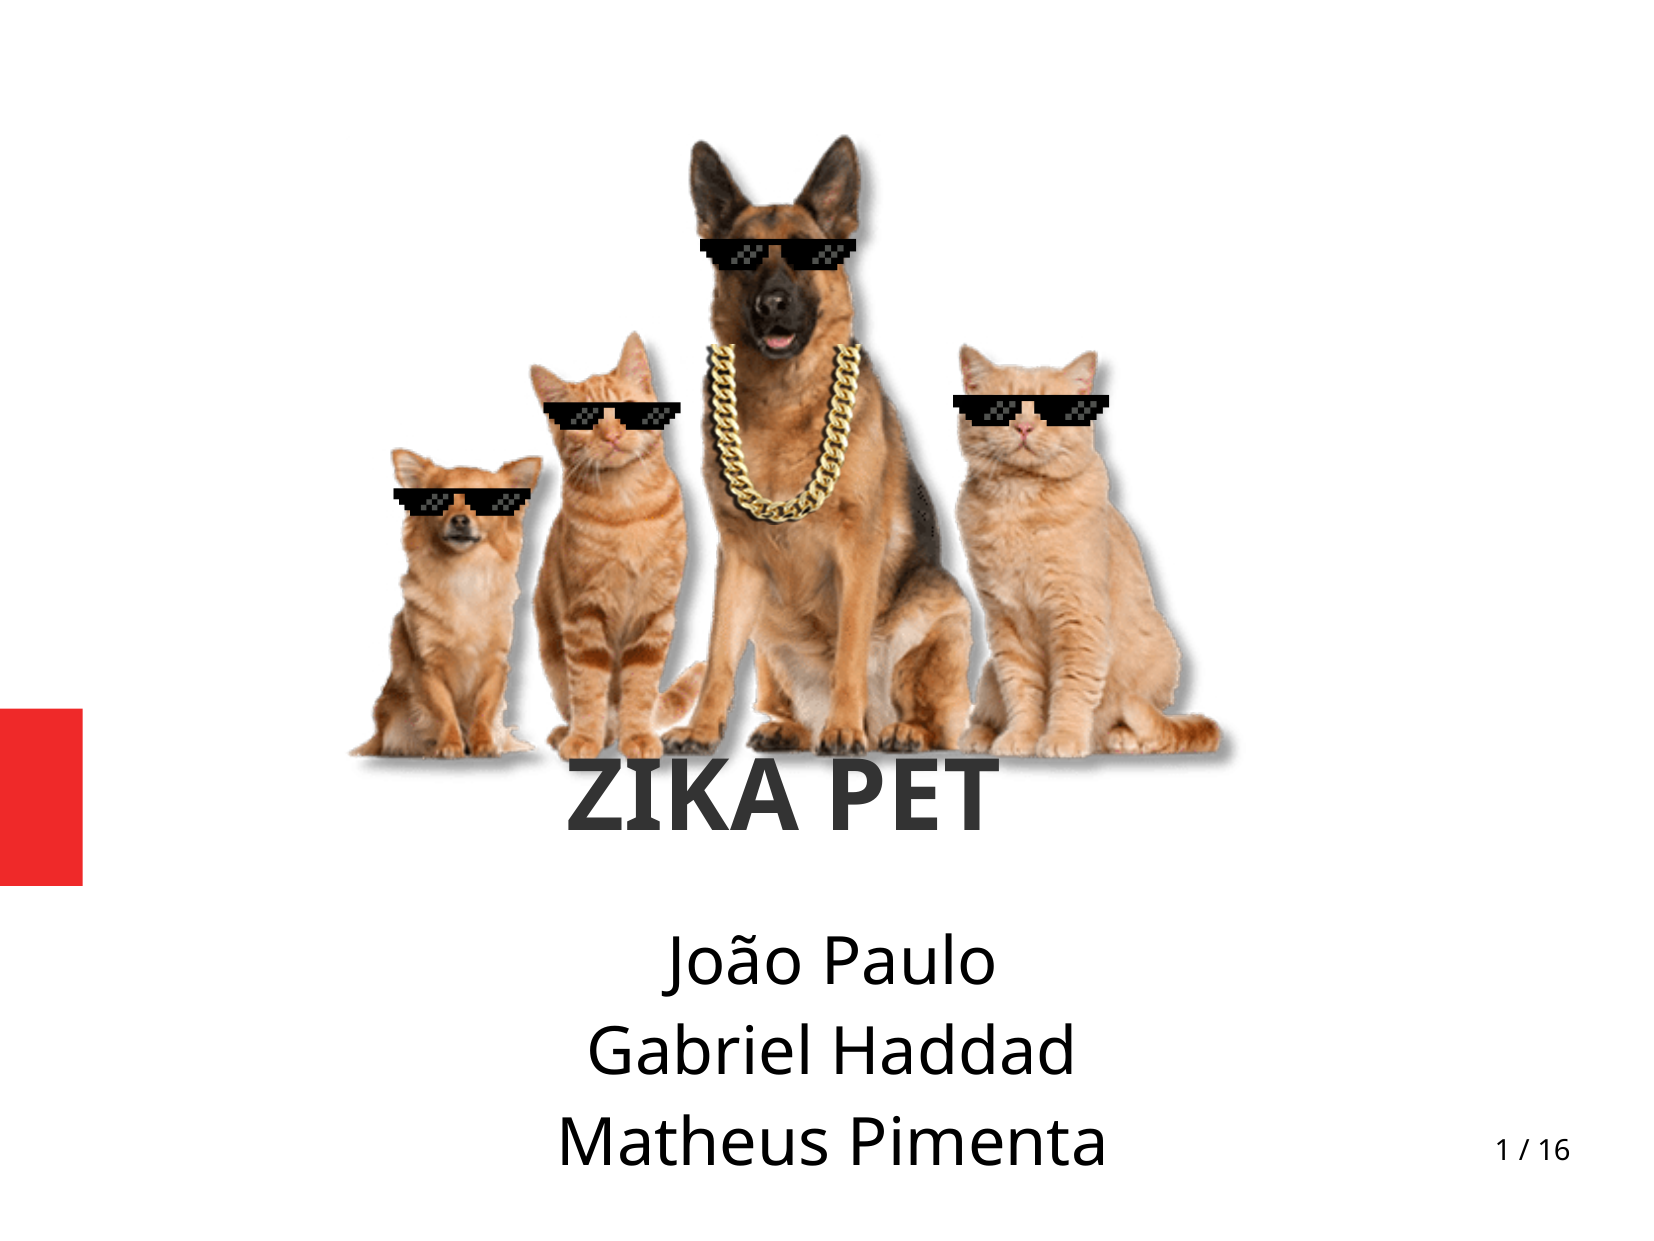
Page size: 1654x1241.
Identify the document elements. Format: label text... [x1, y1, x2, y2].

title ZIKA PET [124, 673, 1530, 910]
subtitle João Paulo Gabriel Haddad Matheus Pimenta [129, 912, 1536, 1186]
picture [344, 134, 1246, 673]
